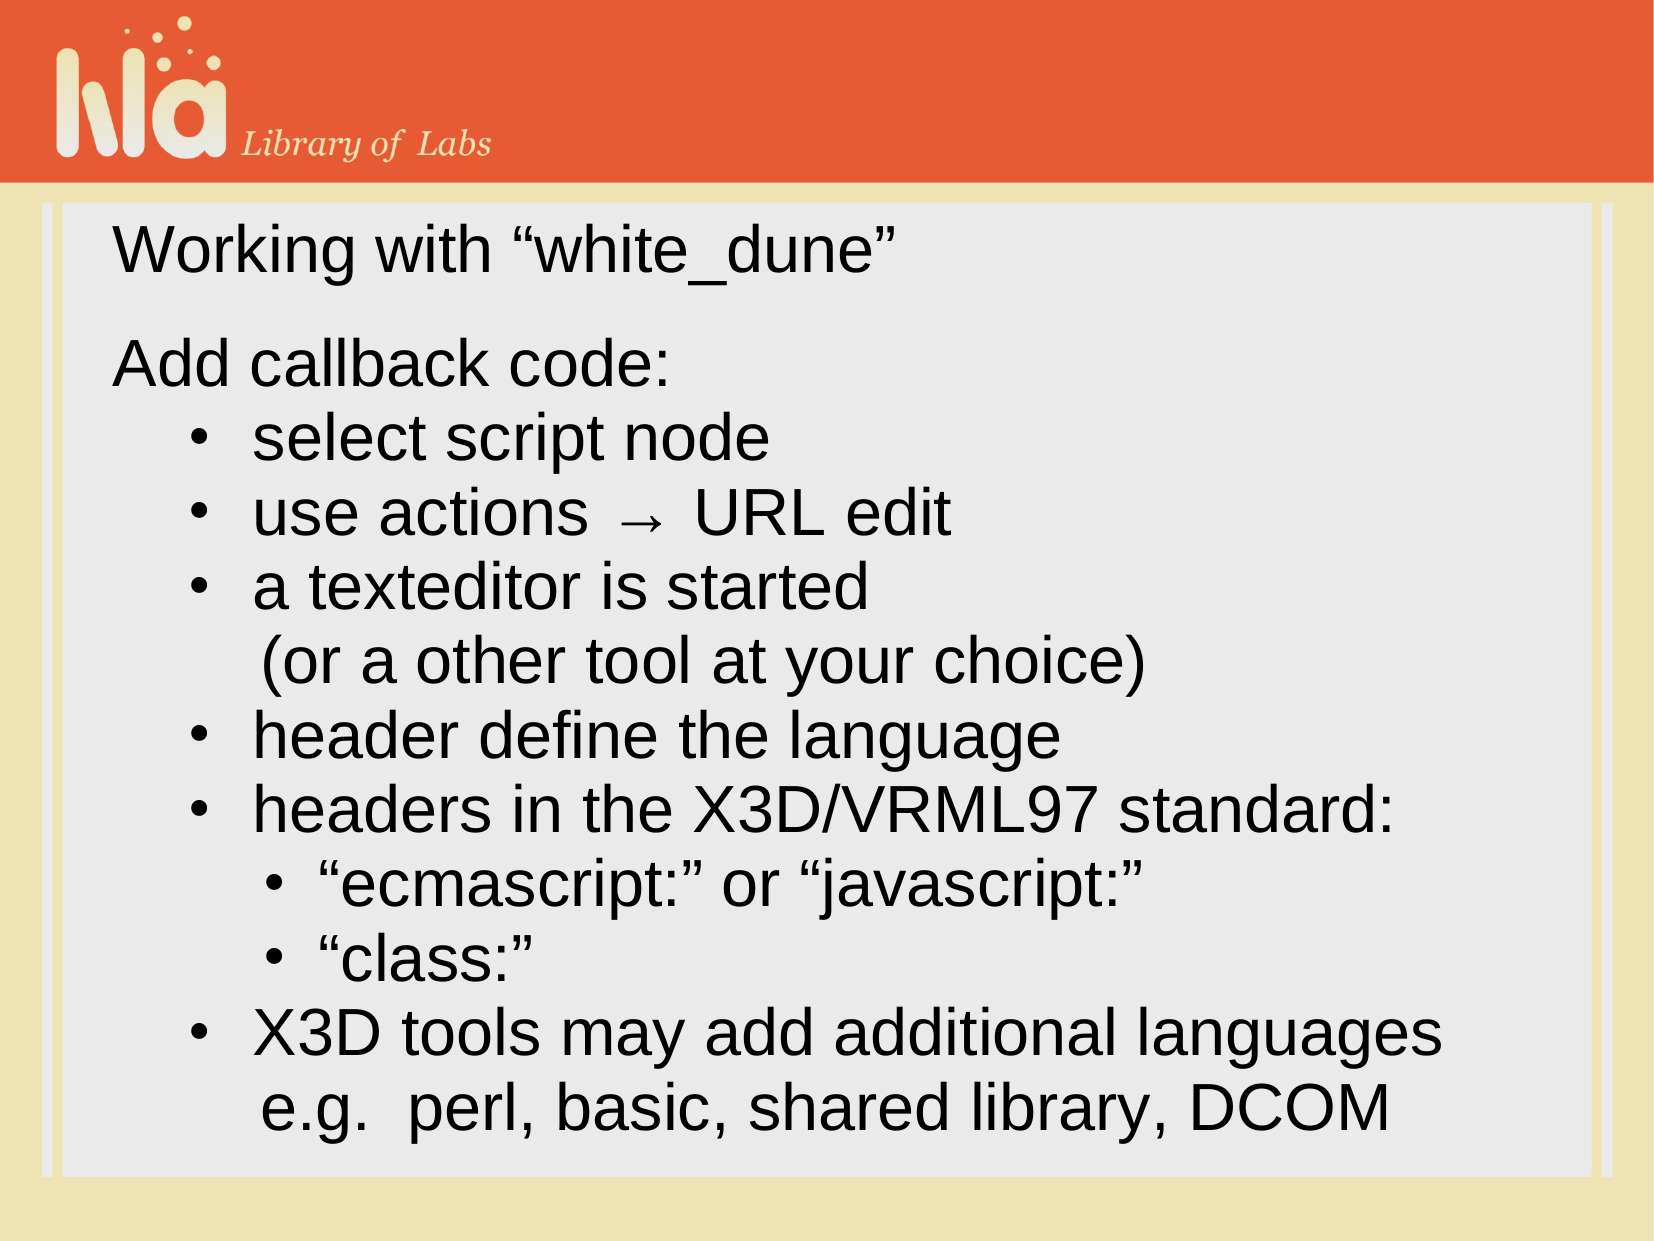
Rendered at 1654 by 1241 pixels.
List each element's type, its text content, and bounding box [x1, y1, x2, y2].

text_box Working with “white_dune” Add callback code: select script node use actions → URL edit a texteditor is started (or a other tool at your choice) header define the language headers in the X3D/VRML97 standard: “ecmascript:” or “javascript:” “class:” X3D tools may add additional languages e.g. perl, basic, shared library, DCOM [97, 205, 1528, 1222]
picture [0, 0, 1654, 1241]
